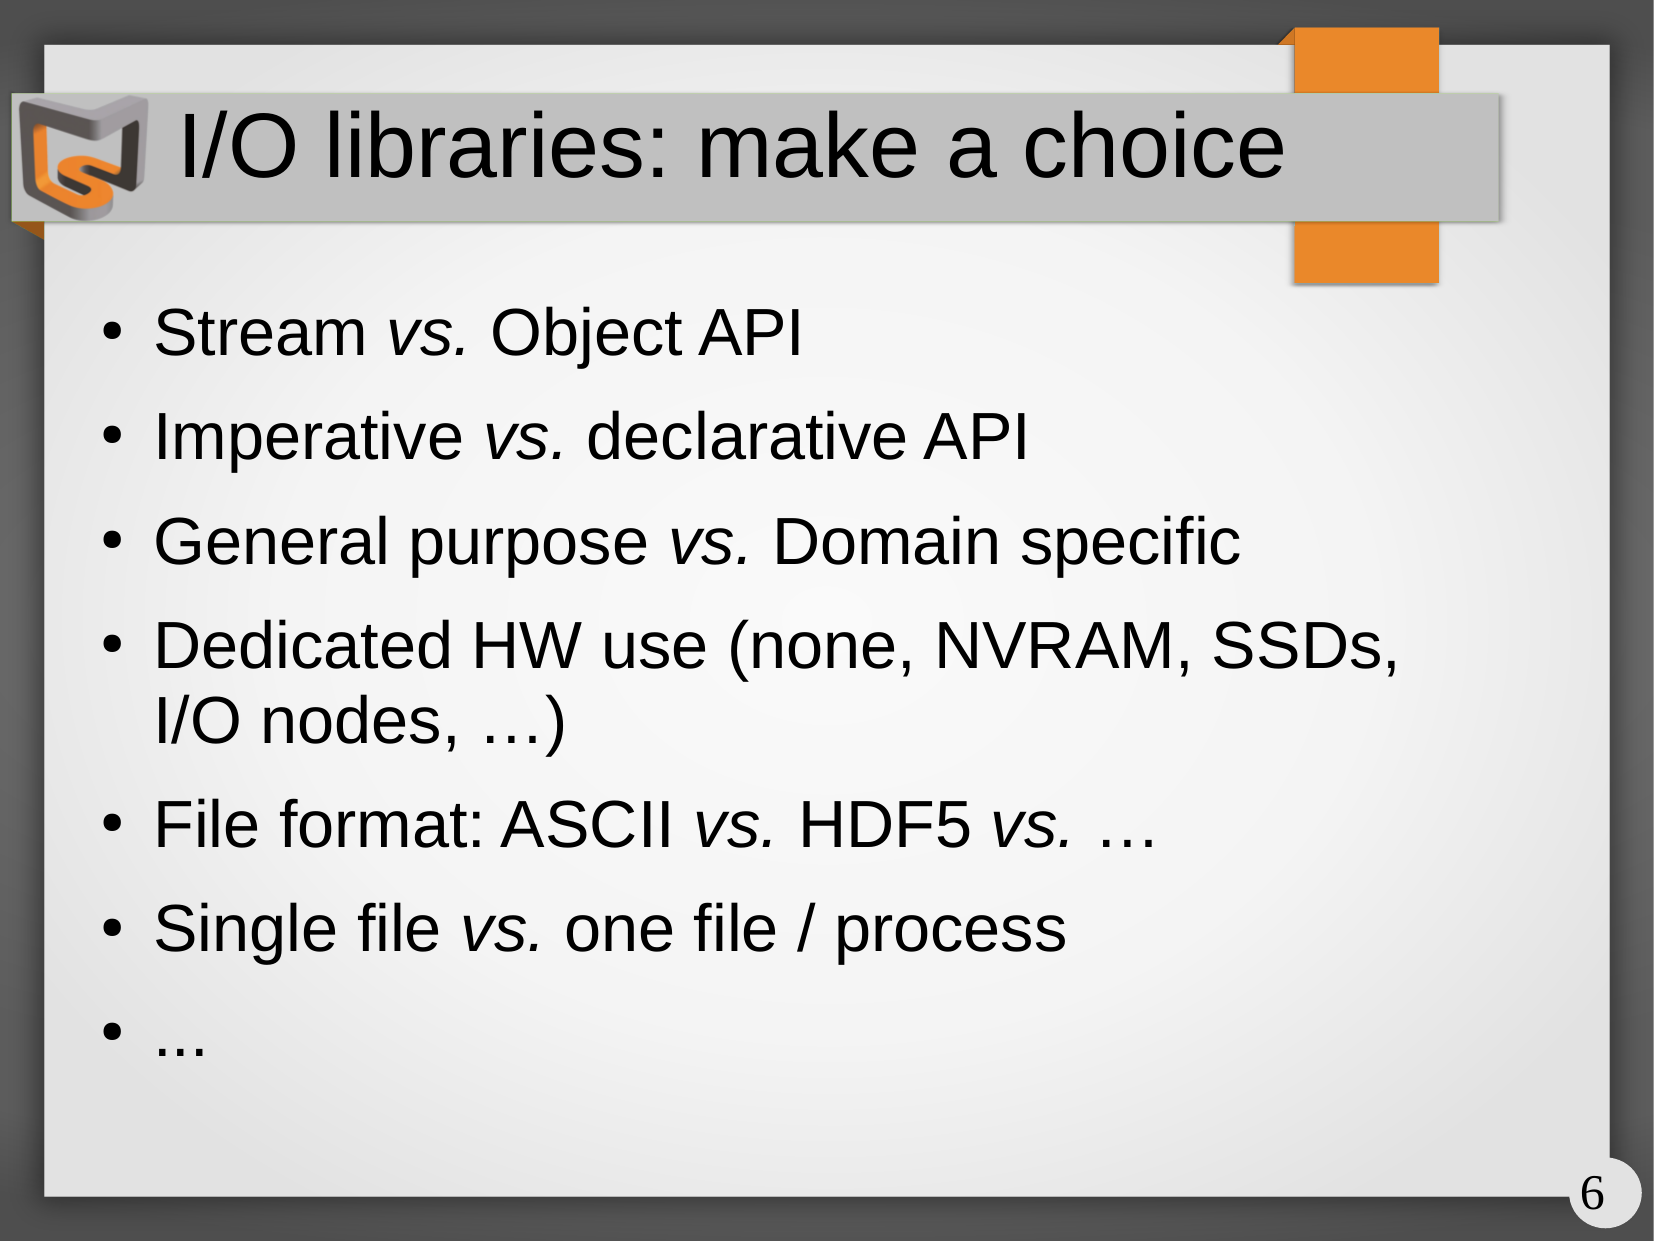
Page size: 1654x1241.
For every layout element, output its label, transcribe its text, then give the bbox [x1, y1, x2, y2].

title I/O libraries: make a choice [177, 94, 1477, 213]
picture [0, 0, 1654, 1241]
list Stream vs. Object API Imperative vs. declarative API General purpose vs. Domain specific Dedicated HW use (none, NVRAM, SSDs, I/O nodes, …) File format: ASCII vs. HDF5 vs. … Single file vs. one file / process ... [82, 295, 1571, 1122]
